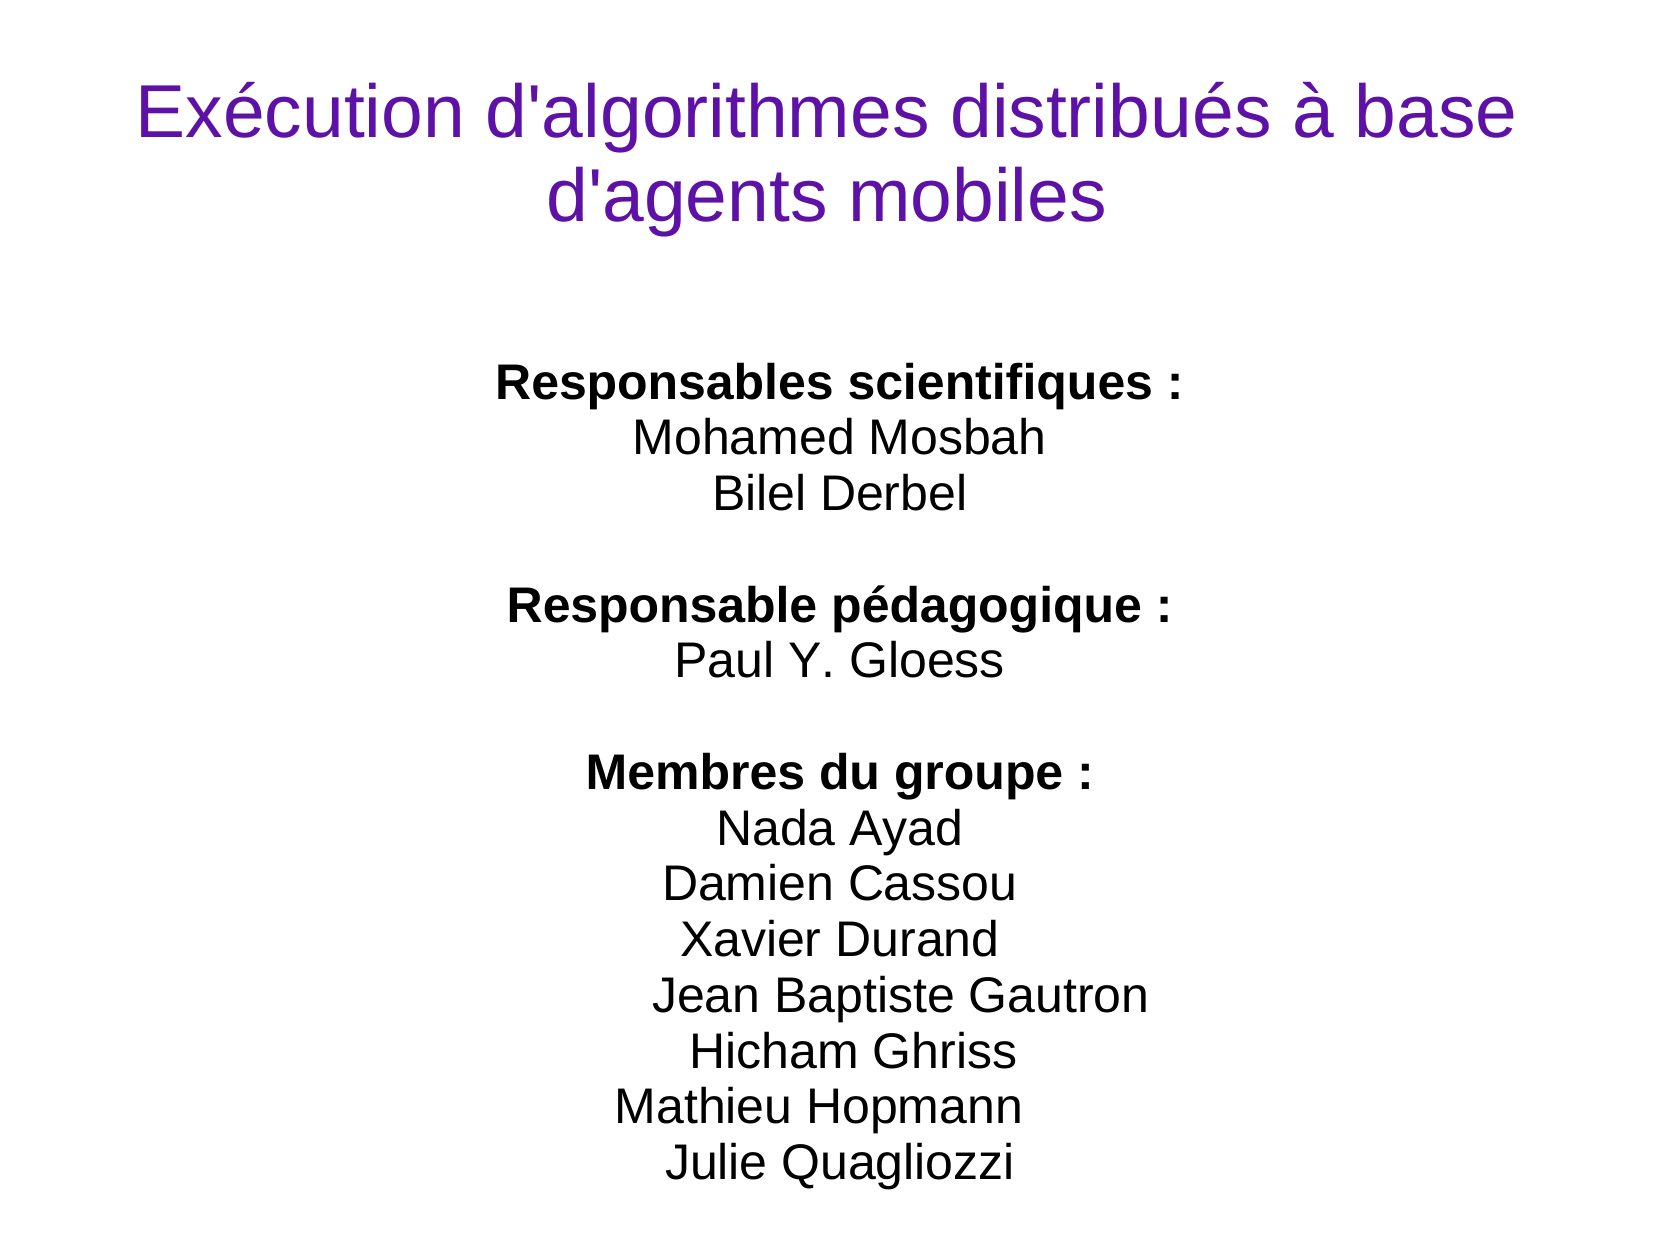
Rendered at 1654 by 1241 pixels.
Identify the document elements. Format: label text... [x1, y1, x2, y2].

title Exécution d'algorithmes distribués à base d'agents mobiles [82, 49, 1571, 257]
text_box Responsables scientifiques : Mohamed Mosbah Bilel Derbel Responsable pédagogique : Paul Y. Gloess Membres du groupe : Nada Ayad Damien Cassou Xavier Durand Jean Baptiste Gautron Hicham Ghriss Mathieu Hopmann Julie Quagliozzi [187, 300, 1501, 1202]
